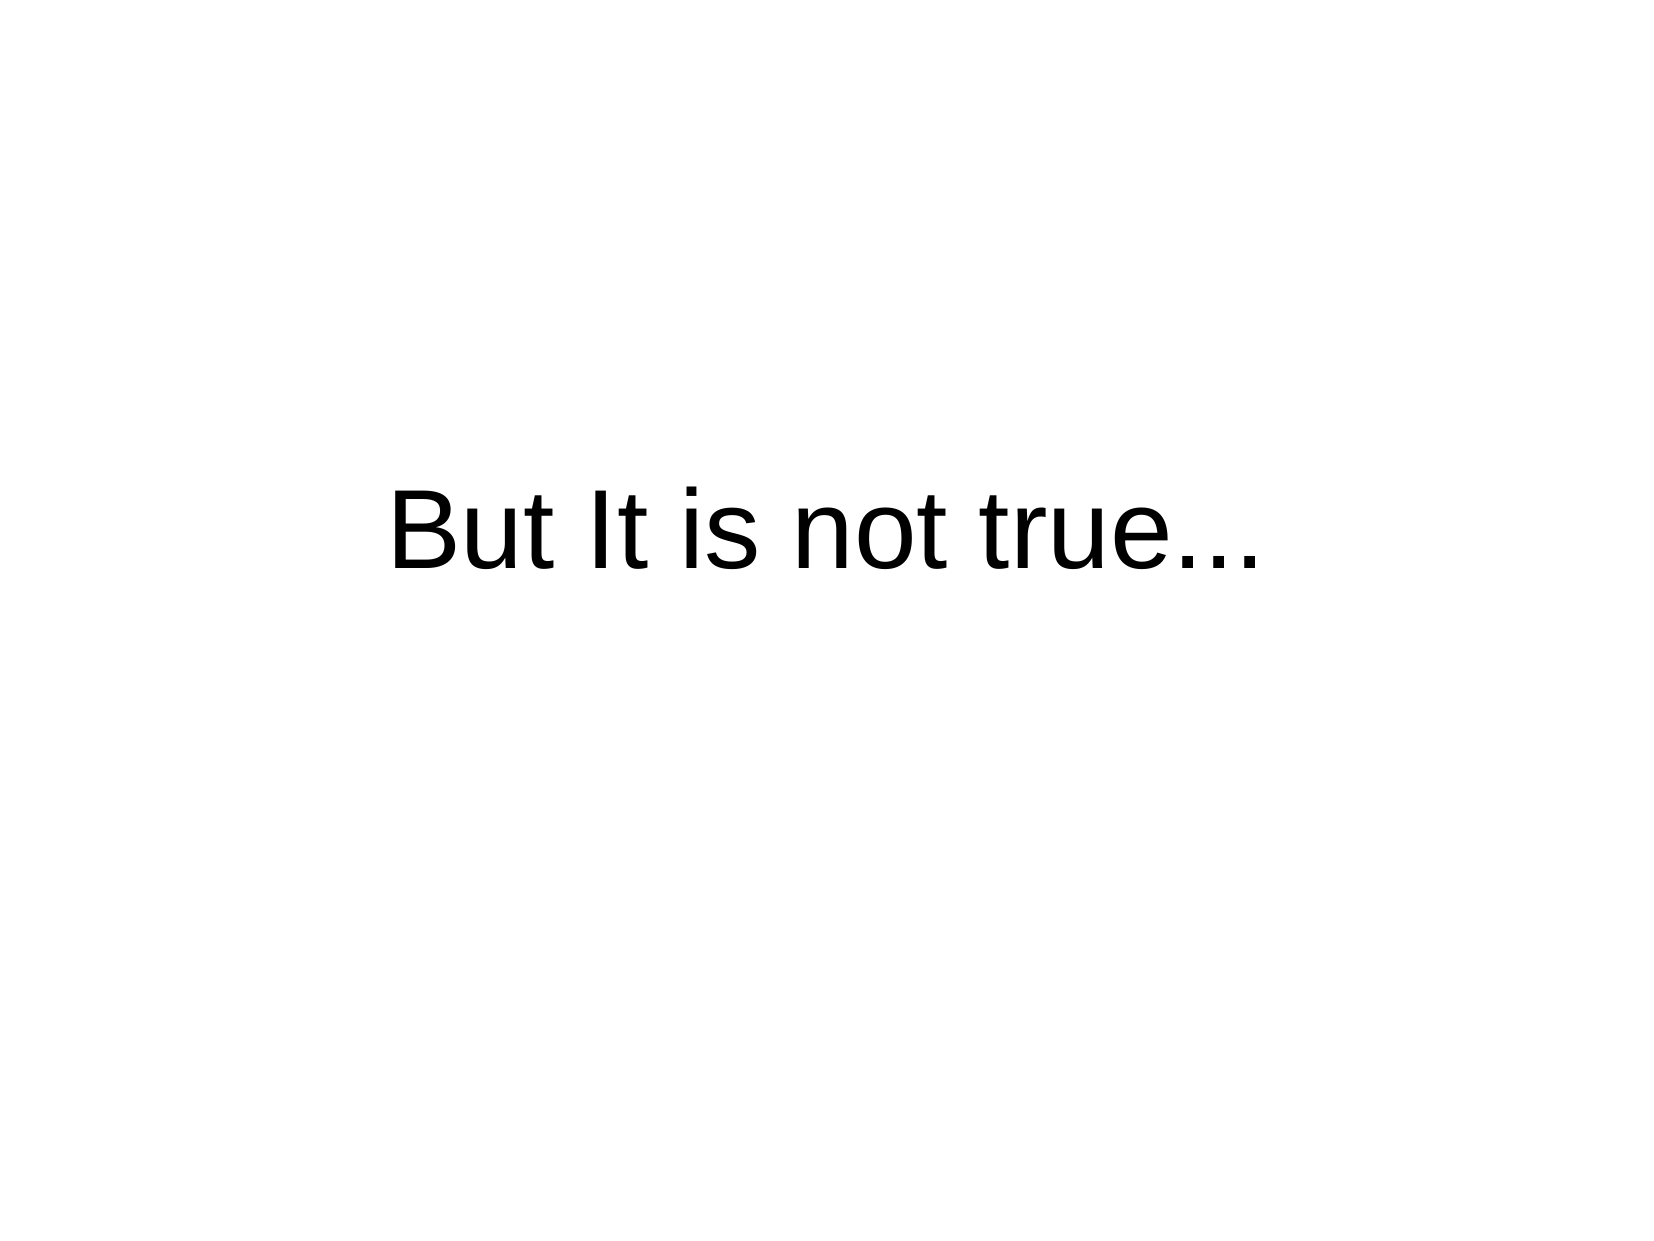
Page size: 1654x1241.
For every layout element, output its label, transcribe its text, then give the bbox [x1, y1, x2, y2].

subtitle But It is not true... [82, 49, 1571, 1010]
